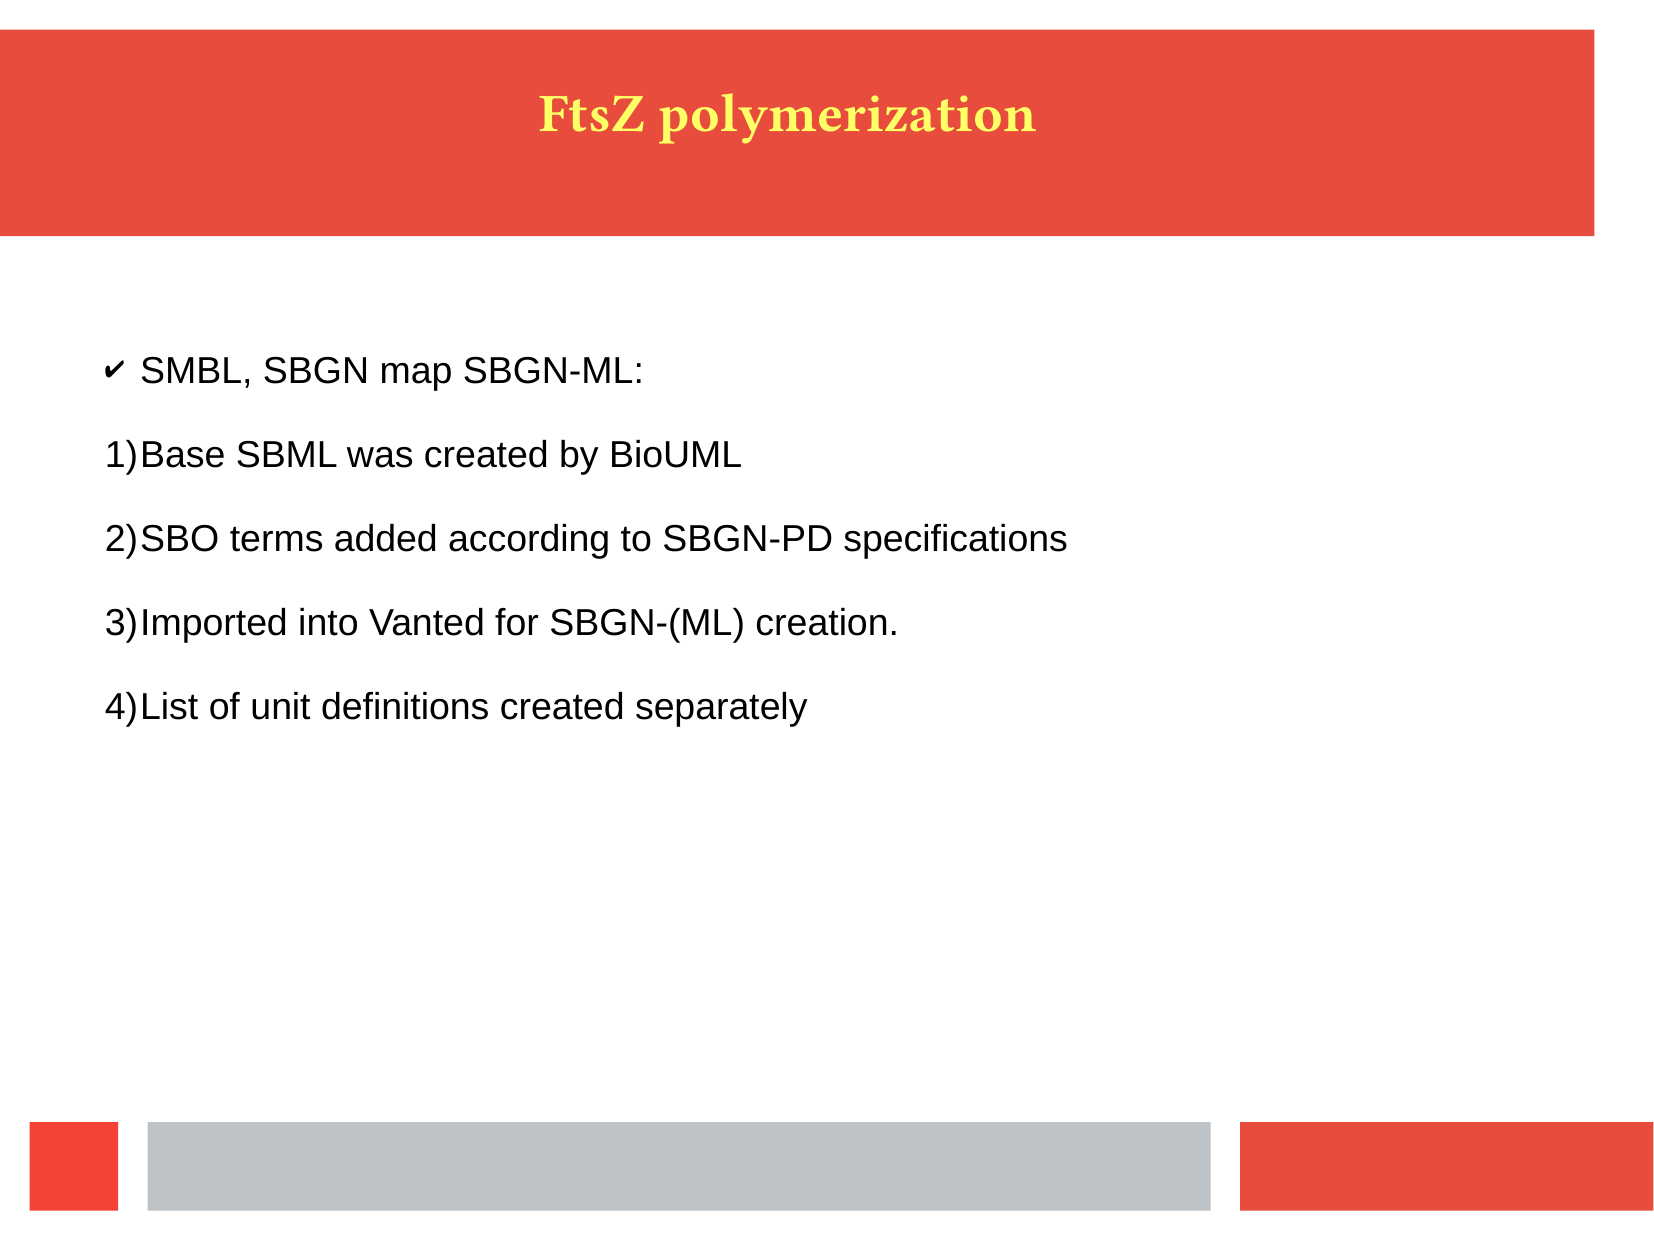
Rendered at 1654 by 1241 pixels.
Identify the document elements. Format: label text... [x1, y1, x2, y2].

text_box SMBL, SBGN map SBGN-ML: Base SBML was created by BioUML SBO terms added according to SBGN-PD specifications Imported into Vanted for SBGN-(ML) creation. List of unit definitions created separately [90, 342, 1576, 1029]
text_box FtsZ polymerization [195, 75, 1396, 278]
